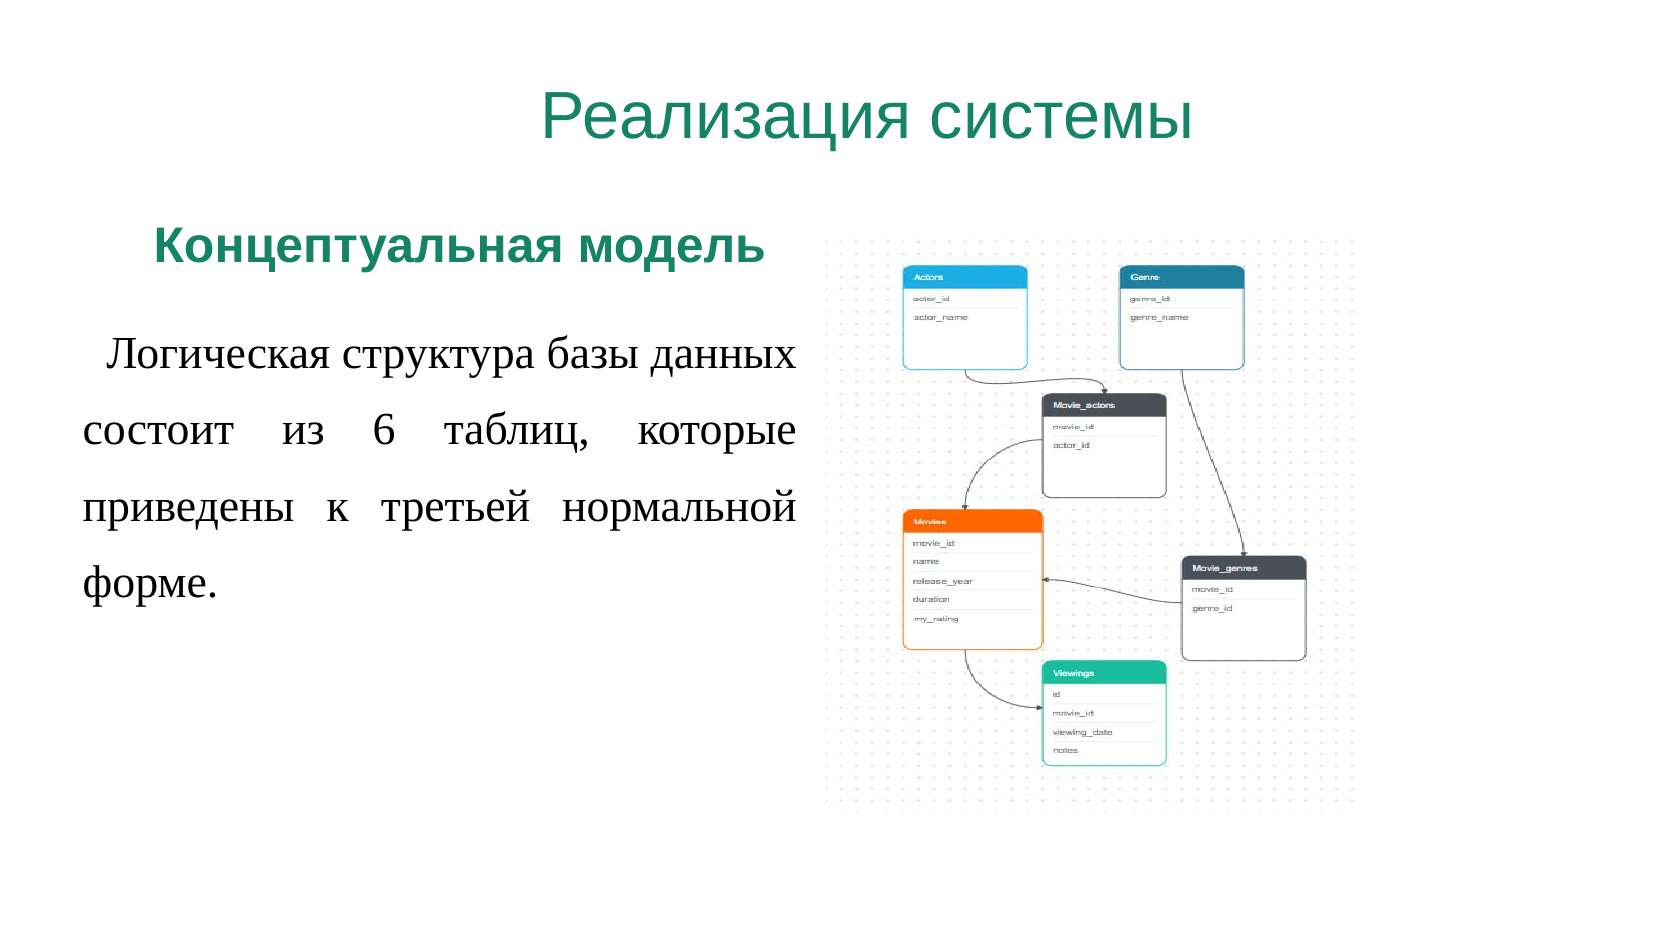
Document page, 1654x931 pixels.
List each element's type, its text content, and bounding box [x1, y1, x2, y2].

list Концептуальная модель Логическая структура базы данных состоит из 6 таблиц, которые приведены к третьей нормальной форме. [82, 217, 798, 758]
picture [826, 236, 1359, 812]
title Реализация системы [289, 12, 1447, 218]
